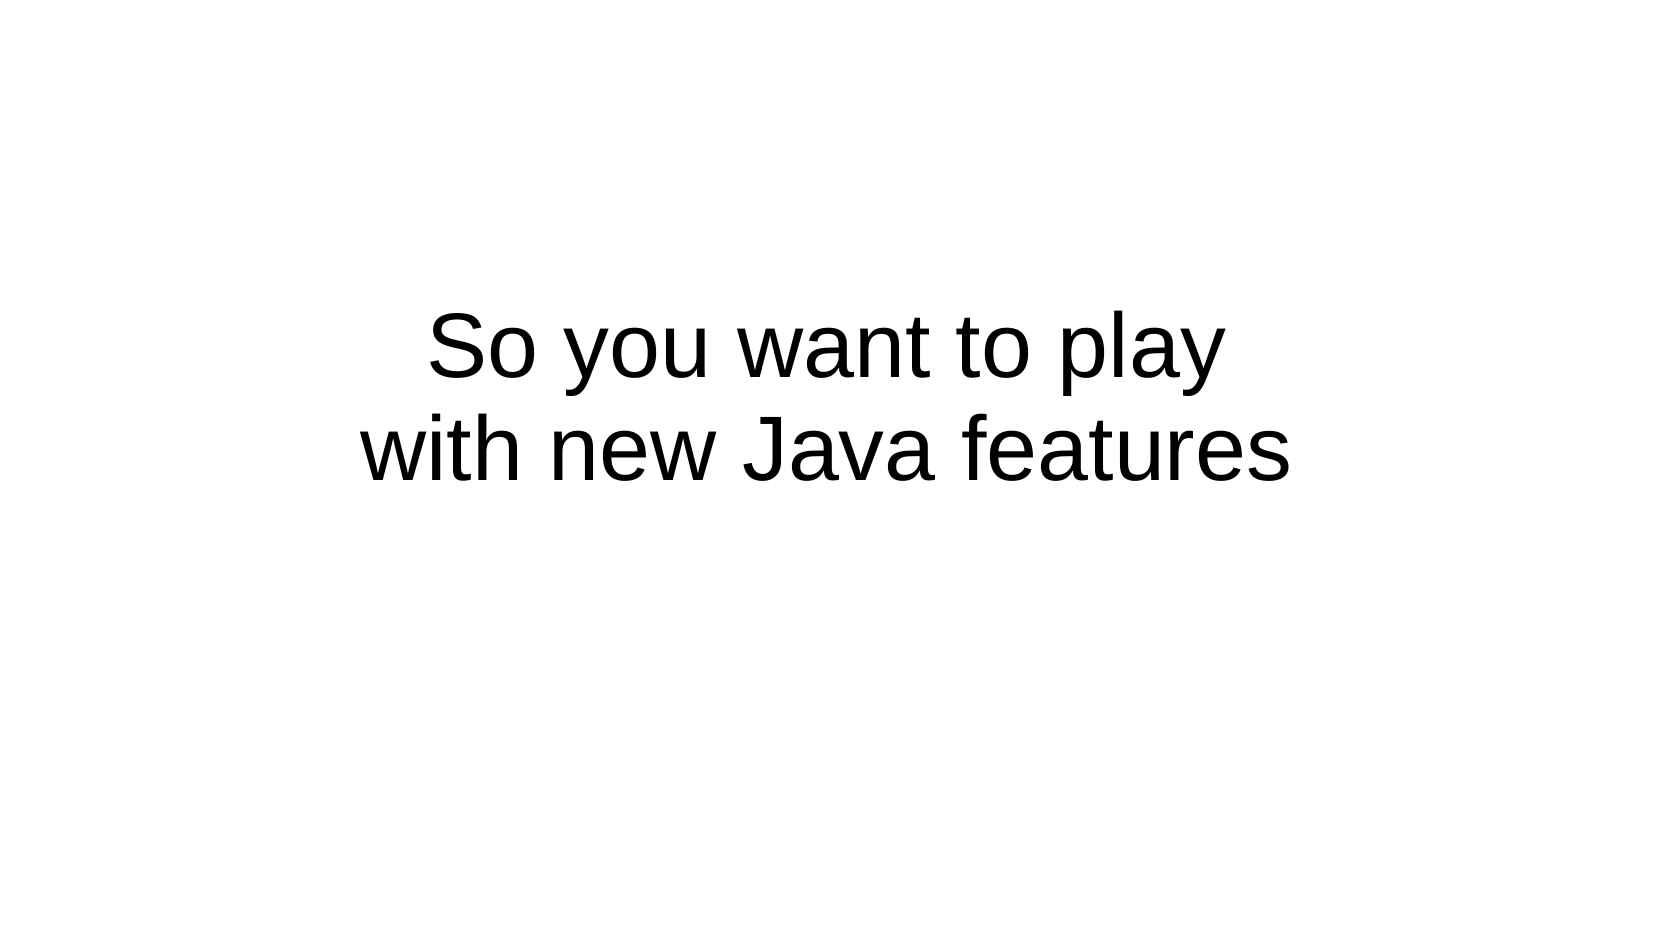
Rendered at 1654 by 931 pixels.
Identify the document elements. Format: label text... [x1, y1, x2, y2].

subtitle So you want to play with new Java features [82, 37, 1571, 757]
